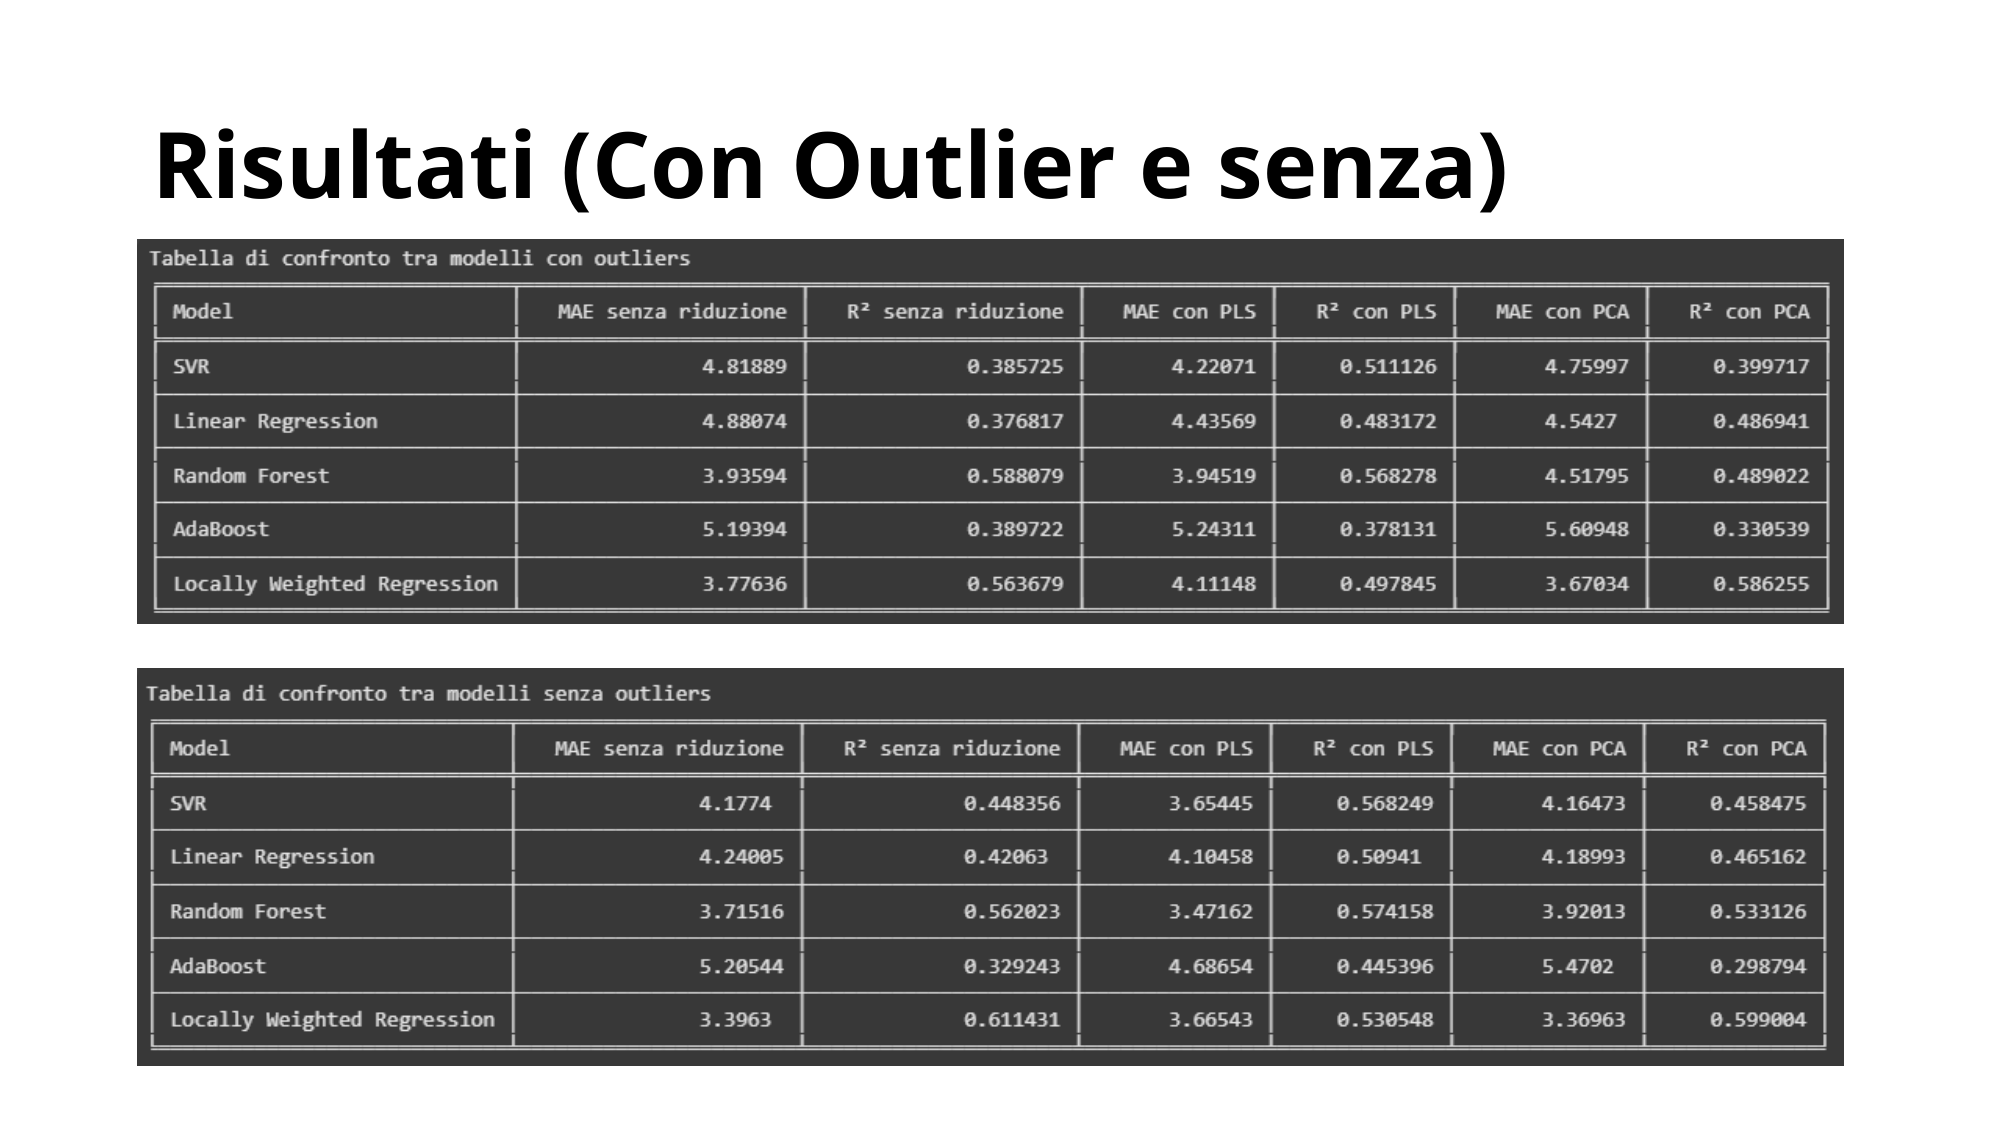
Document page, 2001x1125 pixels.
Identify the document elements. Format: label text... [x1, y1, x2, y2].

picture [137, 668, 1844, 1066]
picture [137, 239, 1844, 624]
title Risultati (Con Outlier e senza) [137, 59, 1863, 278]
